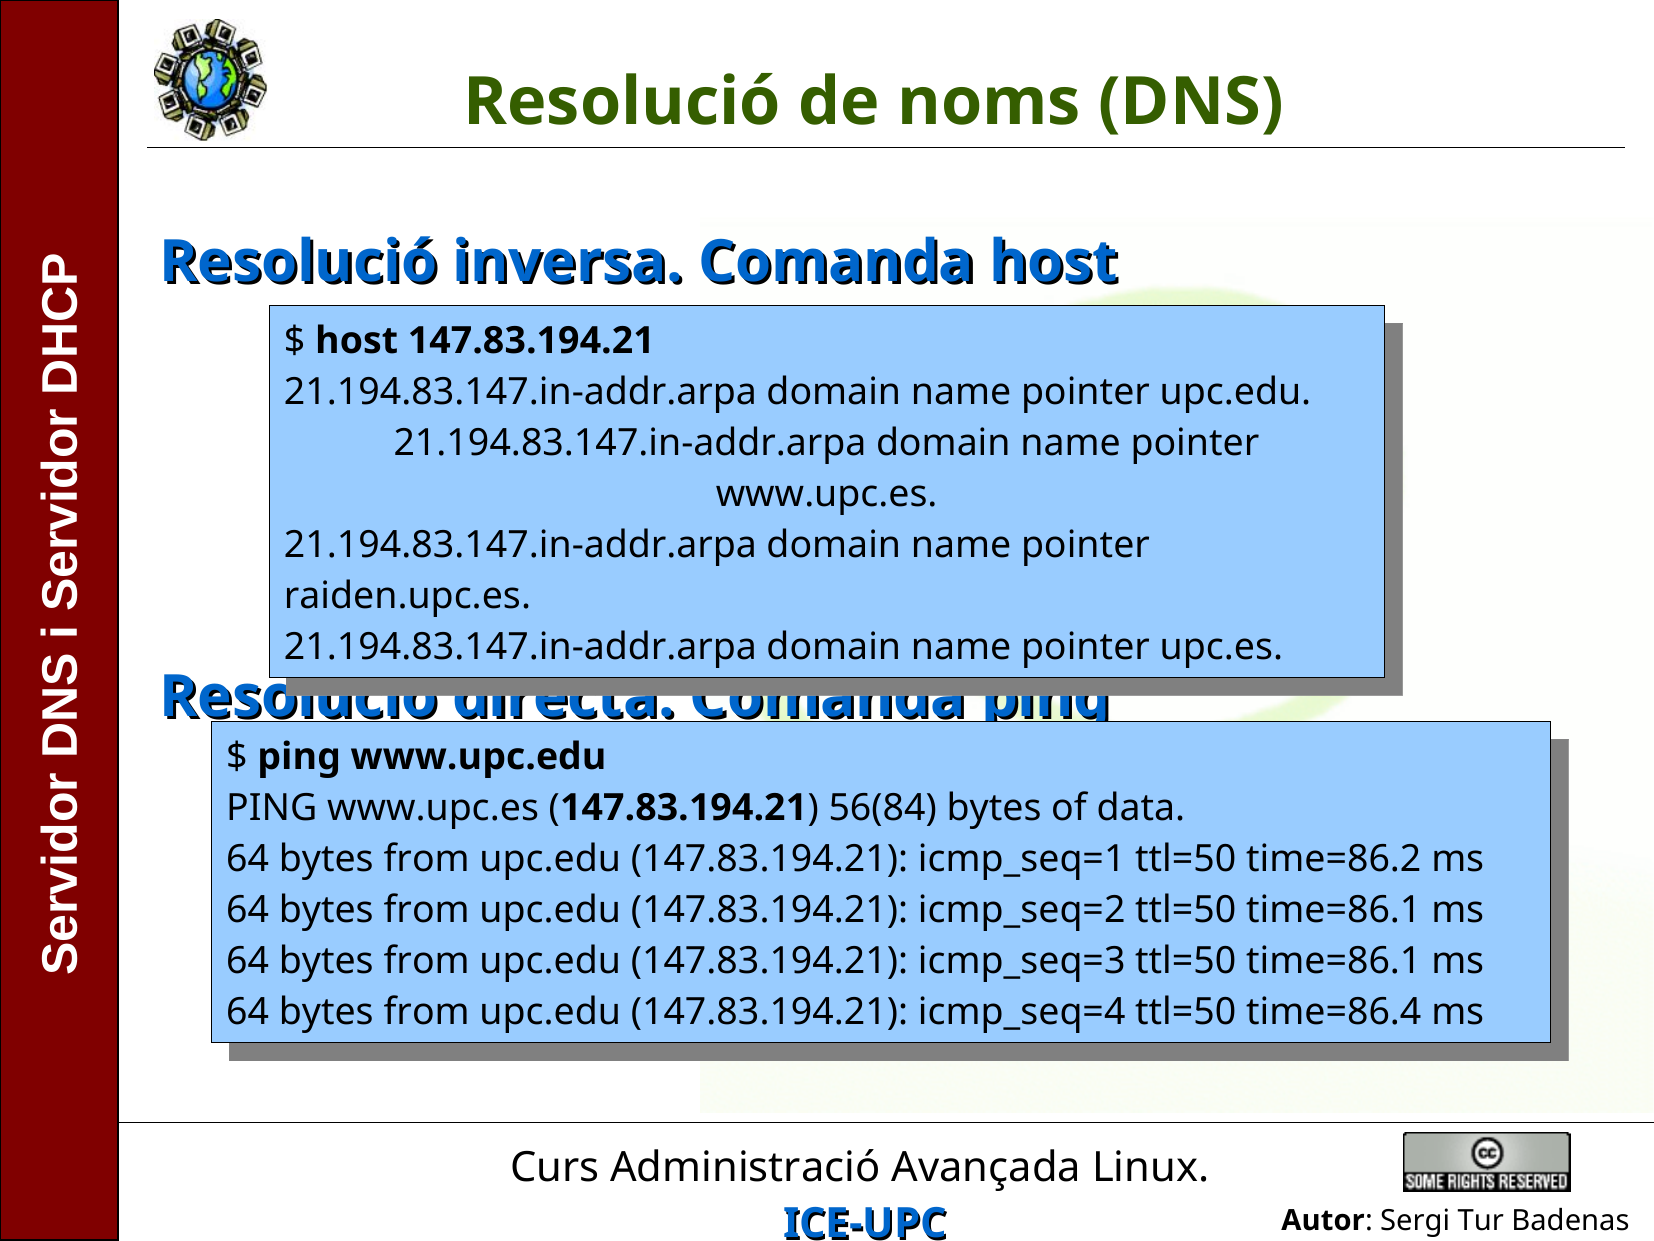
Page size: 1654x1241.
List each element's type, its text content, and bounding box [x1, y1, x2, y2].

title Resolució de noms (DNS) [129, 49, 1619, 148]
picture [1403, 1132, 1571, 1192]
list Resolució inversa. Comanda host Resolució directa. Comanda ping [141, 219, 1630, 1069]
picture [154, 19, 268, 49]
text_box $ host 147.83.194.21 21.194.83.147.in-addr.arpa domain name pointer upc.edu. 21.194.83.147.in-addr.arpa domain name pointer www.upc.es. 21.194.83.147.in-addr.arpa domain name pointer raiden.upc.es. 21.194.83.147.in-addr.arpa domain name pointer upc.es. [269, 305, 1385, 531]
text_box $ ping www.upc.edu PING www.upc.es (147.83.194.21) 56(84) bytes of data. 64 bytes from upc.edu (147.83.194.21): icmp_seq=1 ttl=50 time=86.2 ms 64 bytes from upc.edu (147.83.194.21): icmp_seq=2 ttl=50 time=86.1 ms 64 bytes from upc.edu (147.83.194.21): icmp_seq=3 ttl=50 time=86.1 ms 64 bytes from upc.edu (147.83.194.21): icmp_seq=4 ttl=50 time=86.4 ms [211, 721, 1551, 989]
picture [700, 217, 1654, 1113]
